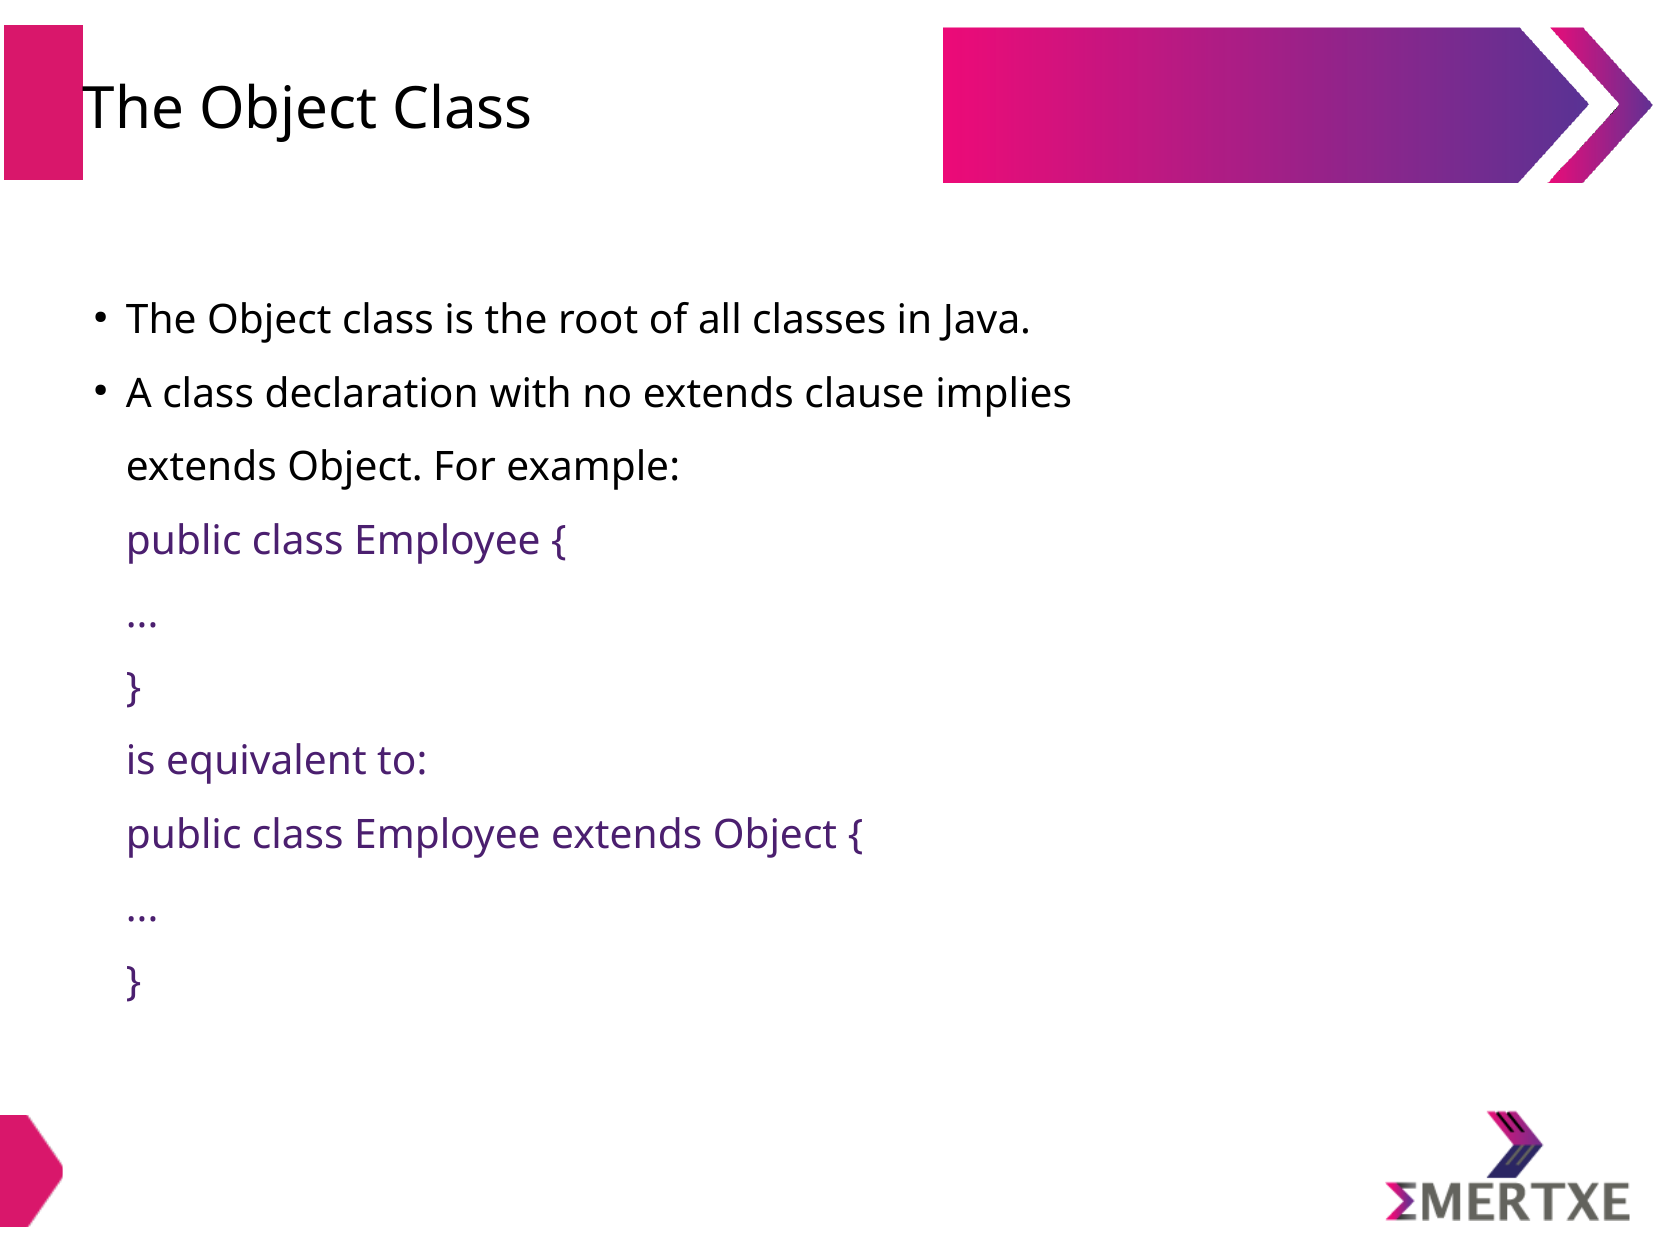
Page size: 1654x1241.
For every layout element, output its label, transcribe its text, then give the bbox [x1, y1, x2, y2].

picture [1385, 1107, 1631, 1221]
title The Object Class [82, 2, 1571, 210]
picture [1571, 27, 1653, 183]
list The Object class is the root of all classes in Java. A class declaration with no extends clause implies extends Object. For example: public class Employee { ... } is equivalent to: public class Employee extends Object { ... } [82, 290, 1571, 1010]
